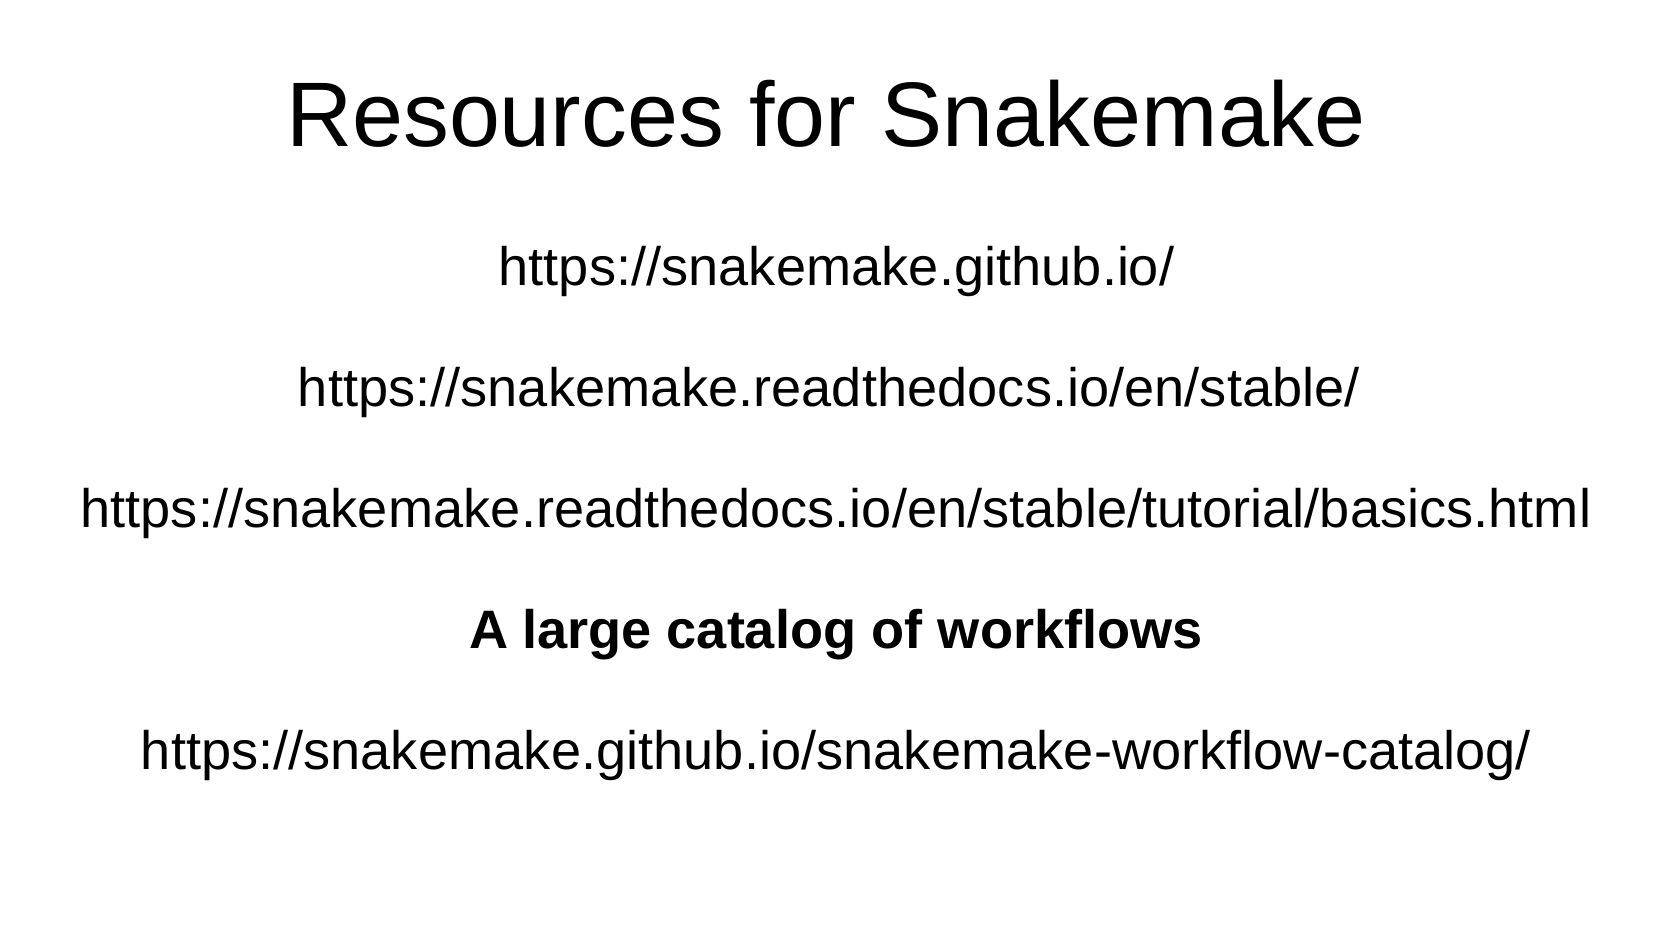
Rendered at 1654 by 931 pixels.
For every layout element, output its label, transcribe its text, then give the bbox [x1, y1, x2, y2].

title Resources for Snakemake [82, 37, 1571, 193]
text_box https://snakemake.github.io/ https://snakemake.readthedocs.io/en/stable/ https://snakemake.readthedocs.io/en/stable/tutorial/basics.html A large catalog of workflows https://snakemake.github.io/snakemake-workflow-catalog/ [49, 236, 1625, 782]
